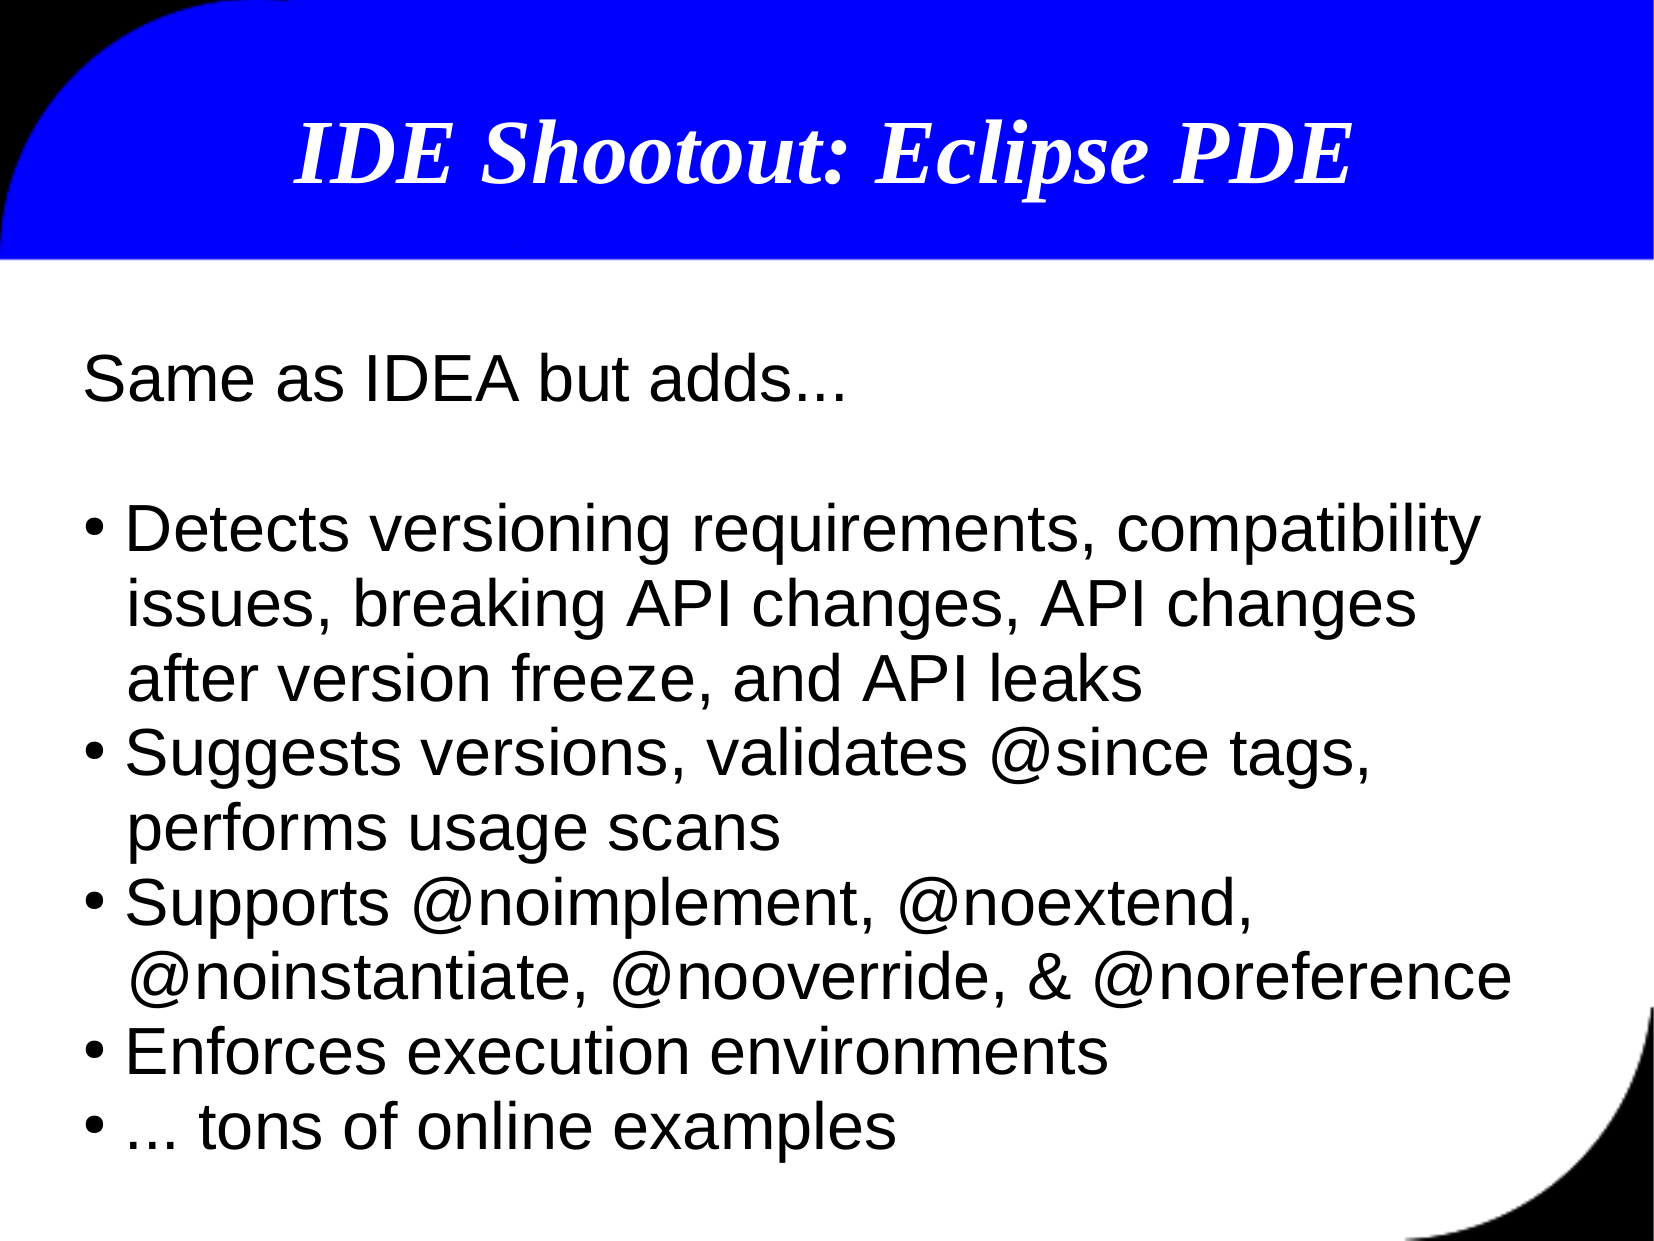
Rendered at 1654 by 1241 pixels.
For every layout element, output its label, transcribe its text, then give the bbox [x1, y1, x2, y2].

subtitle Same as IDEA but adds... Detects versioning requirements, compatibility issues, breaking API changes, API changes after version freeze, and API leaks Suggests versions, validates @since tags, performs usage scans Supports @noimplement, @noextend, @noinstantiate, @nooverride, & @noreference Enforces execution environments ... tons of online examples [82, 295, 1571, 1210]
picture [0, 0, 1654, 1241]
title IDE Shootout: Eclipse PDE [82, 49, 1571, 257]
